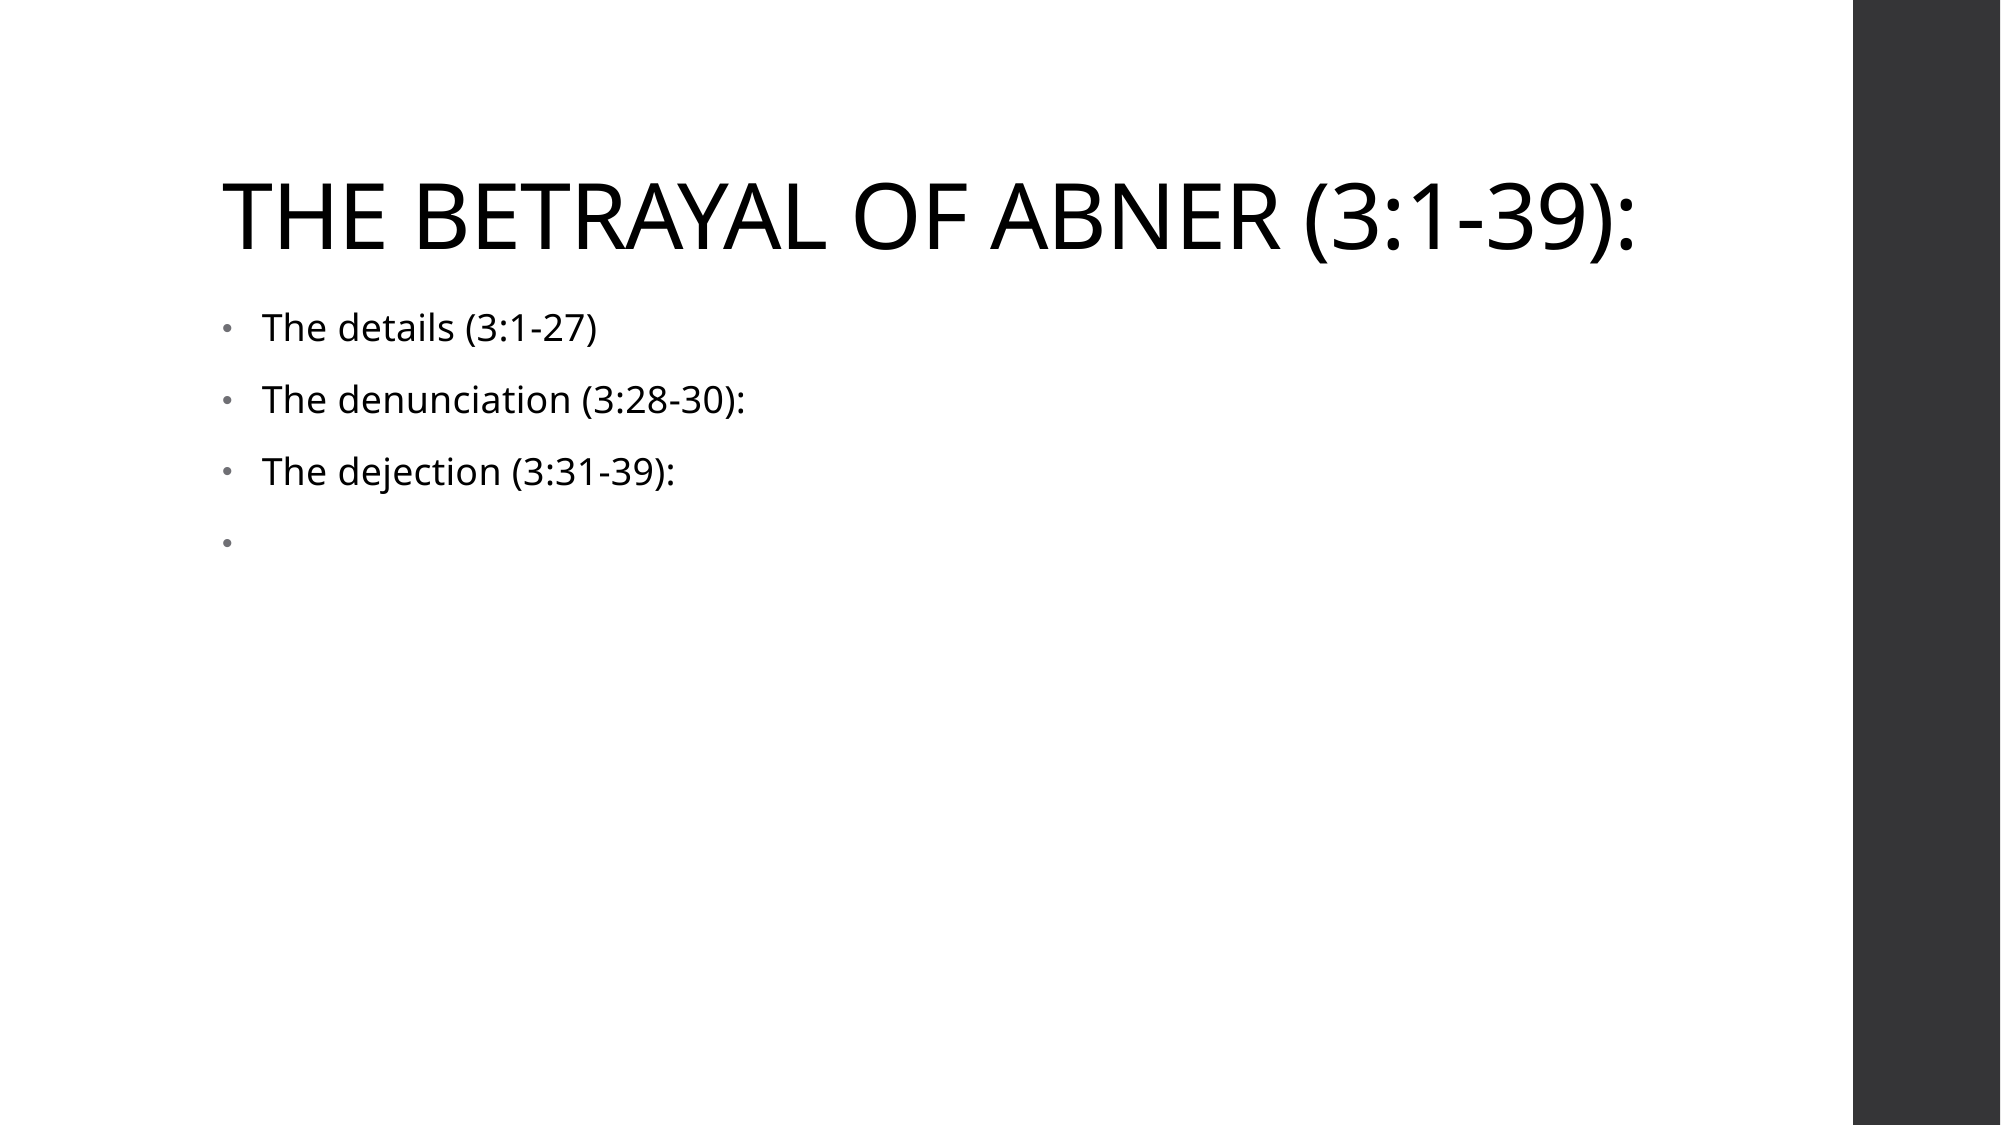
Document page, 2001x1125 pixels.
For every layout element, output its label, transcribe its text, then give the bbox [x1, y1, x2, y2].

title THE BETRAYAL OF ABNER (3:1-39): [206, 60, 1797, 278]
list The details (3:1-27) The denunciation (3:28-30): The dejection (3:31-39): [206, 299, 1617, 1014]
